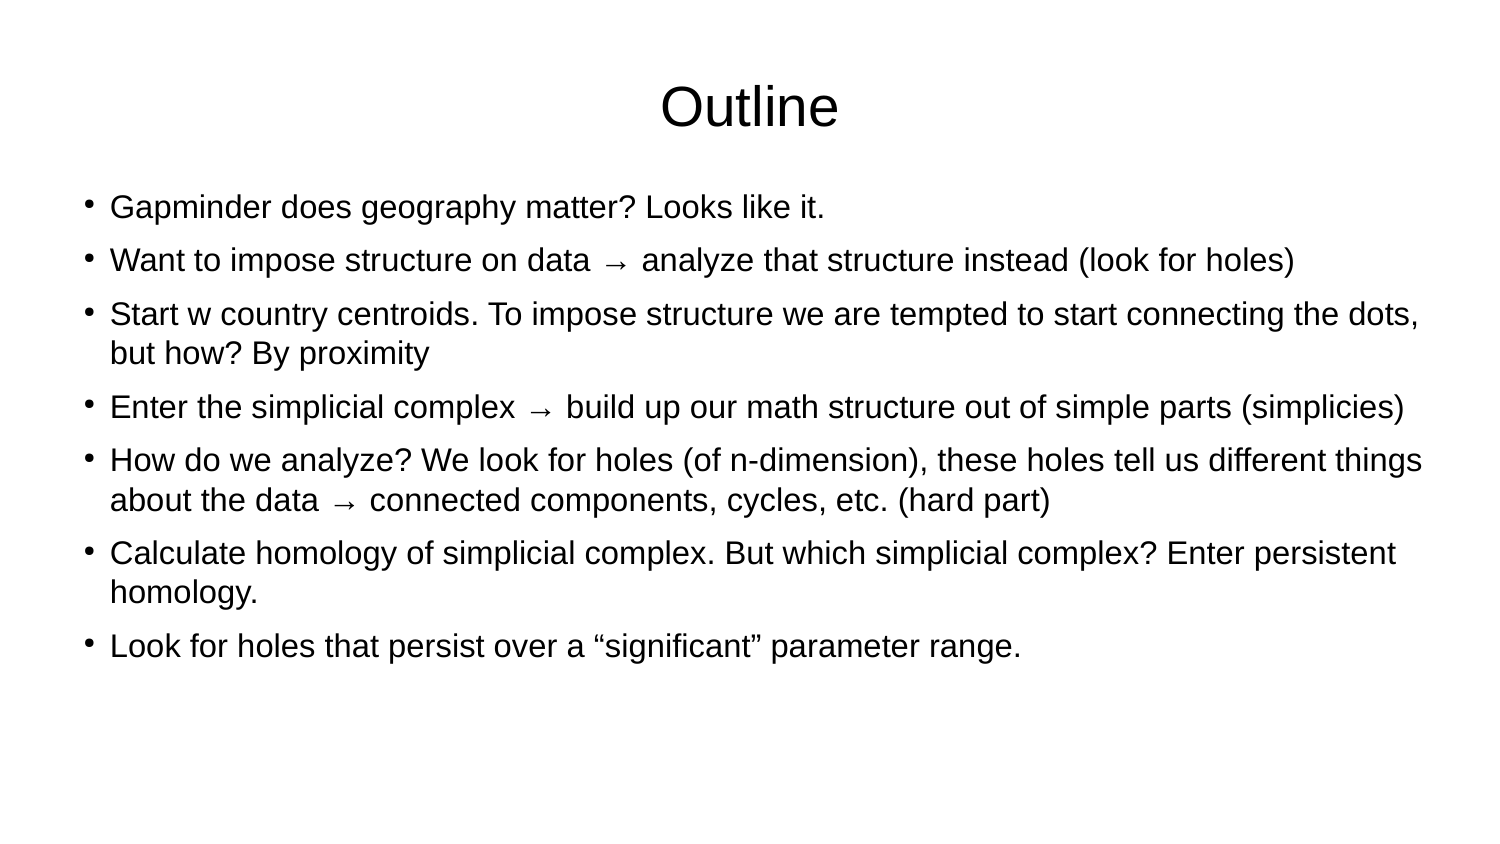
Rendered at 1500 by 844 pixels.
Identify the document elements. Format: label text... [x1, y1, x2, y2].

list Gapminder does geography matter? Looks like it. Want to impose structure on data → analyze that structure instead (look for holes) Start w country centroids. To impose structure we are tempted to start connecting the dots, but how? By proximity Enter the simplicial complex → build up our math structure out of simple parts (simplicies) How do we analyze? We look for holes (of n-dimension), these holes tell us different things about the data → connected components, cycles, etc. (hard part) Calculate homology of simplicial complex. But which simplicial complex? Enter persistent homology. Look for holes that persist over a “significant” parameter range. [75, 185, 1425, 675]
text_box Outline [75, 33, 1425, 175]
